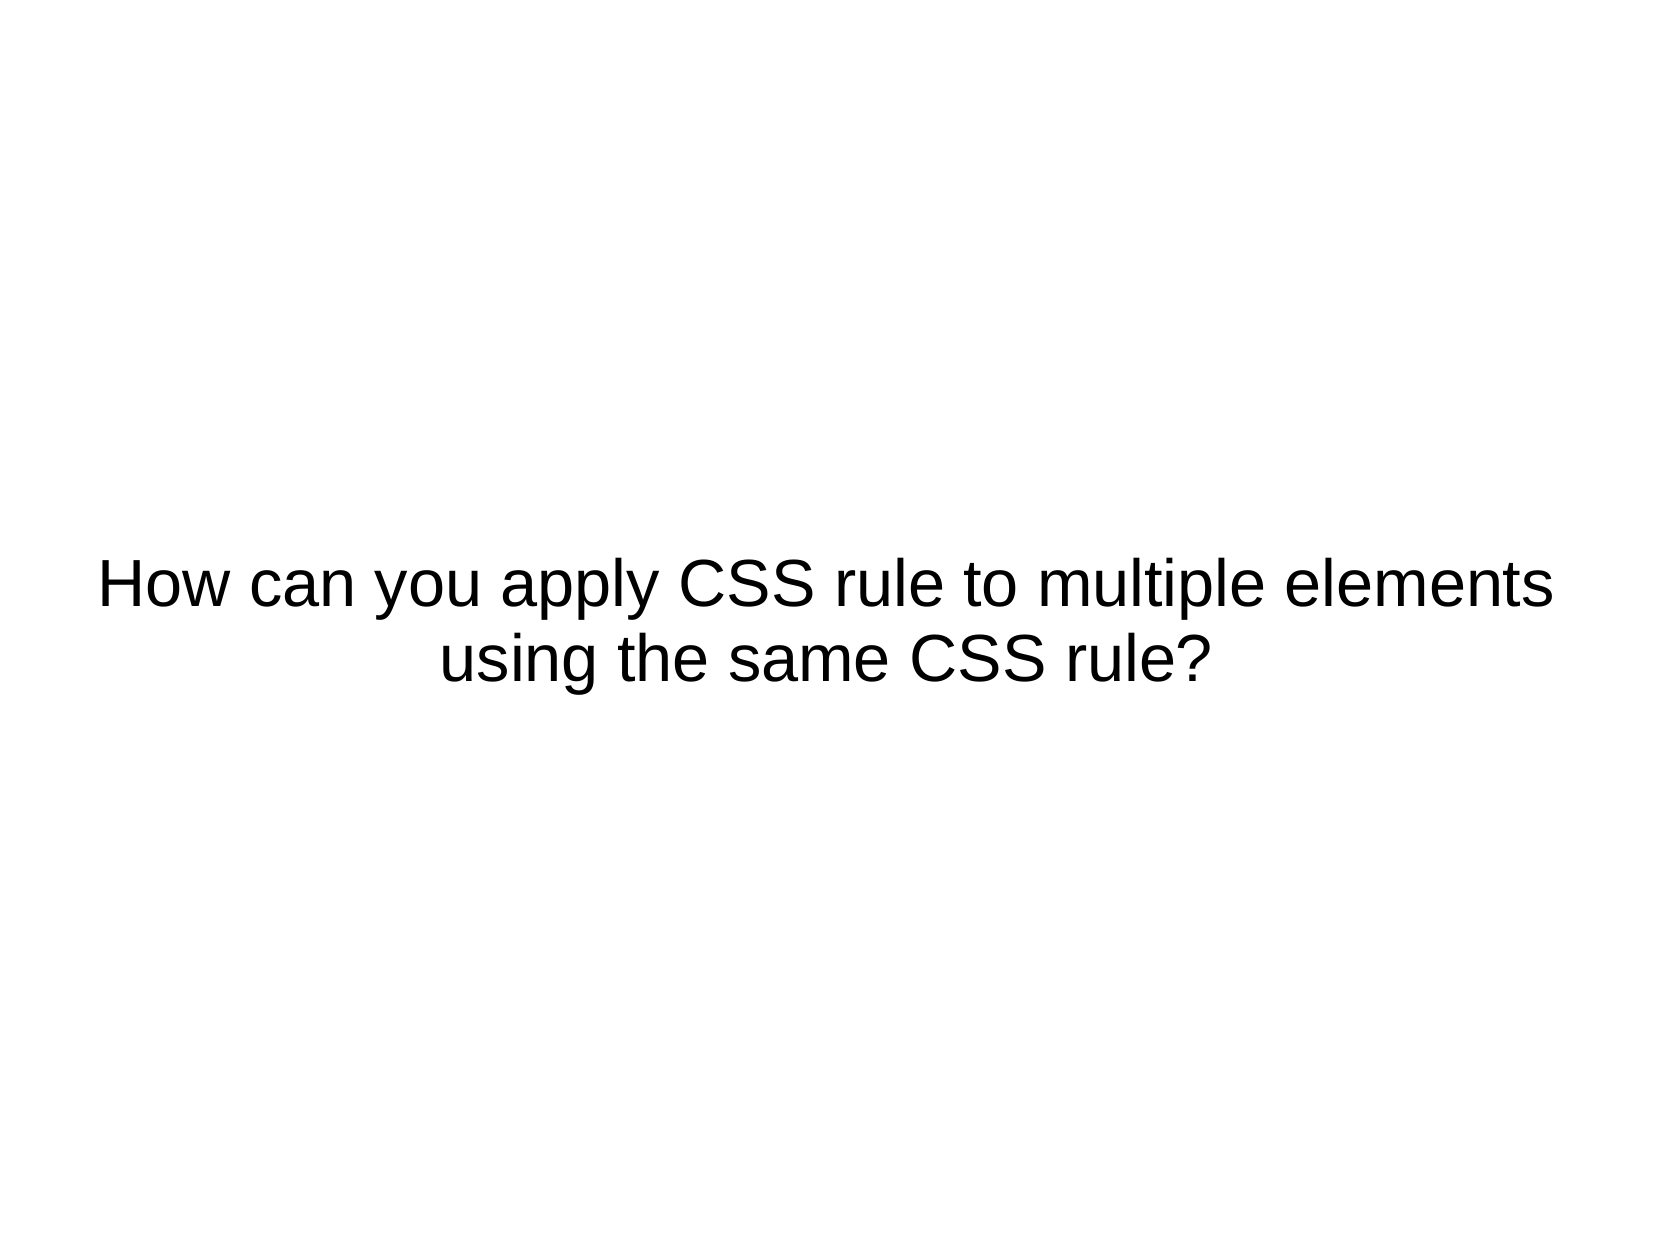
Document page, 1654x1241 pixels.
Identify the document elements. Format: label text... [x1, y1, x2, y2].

subtitle How can you apply CSS rule to multiple elements using the same CSS rule? [82, 49, 1571, 1193]
